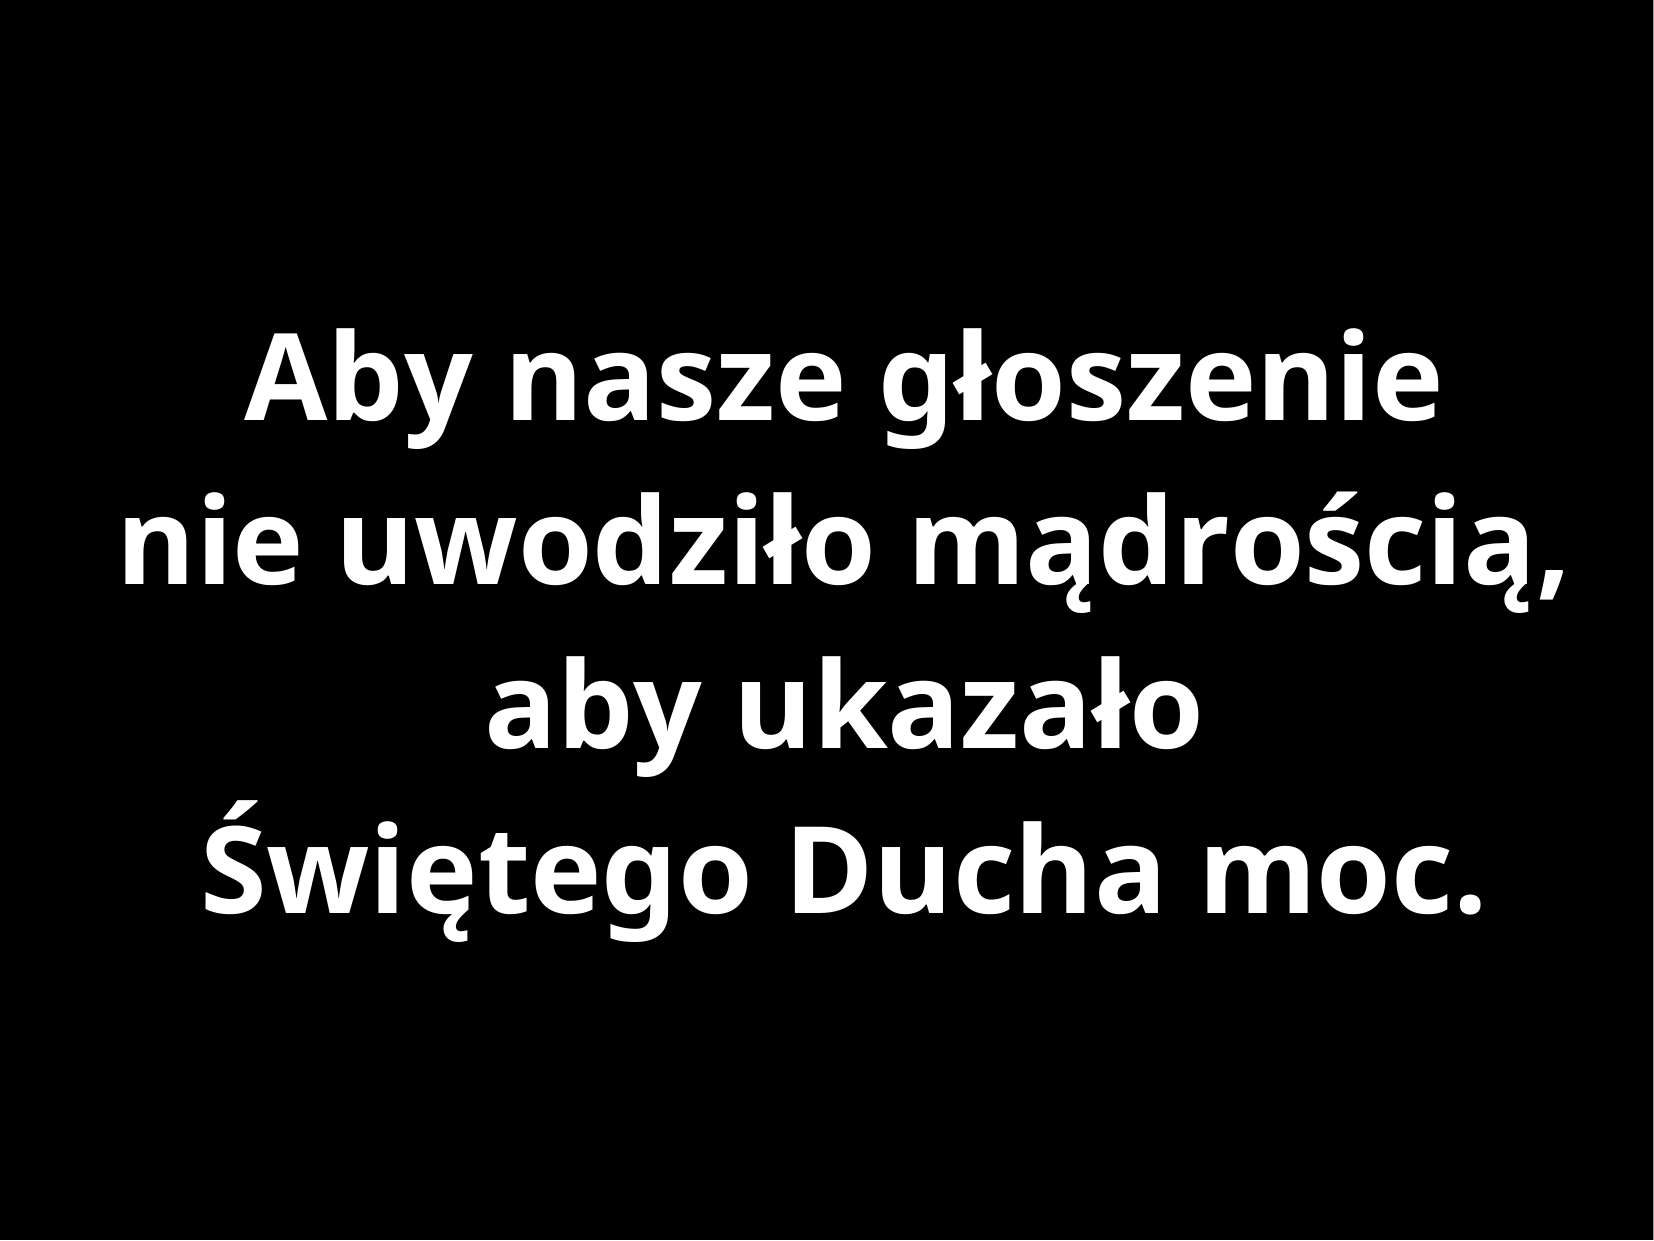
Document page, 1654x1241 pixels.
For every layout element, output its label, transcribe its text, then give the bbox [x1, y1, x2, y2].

subtitle Aby nasze głoszenie nie uwodziło mądrością, aby ukazało Świętego Ducha moc. [0, 0, 1654, 1241]
